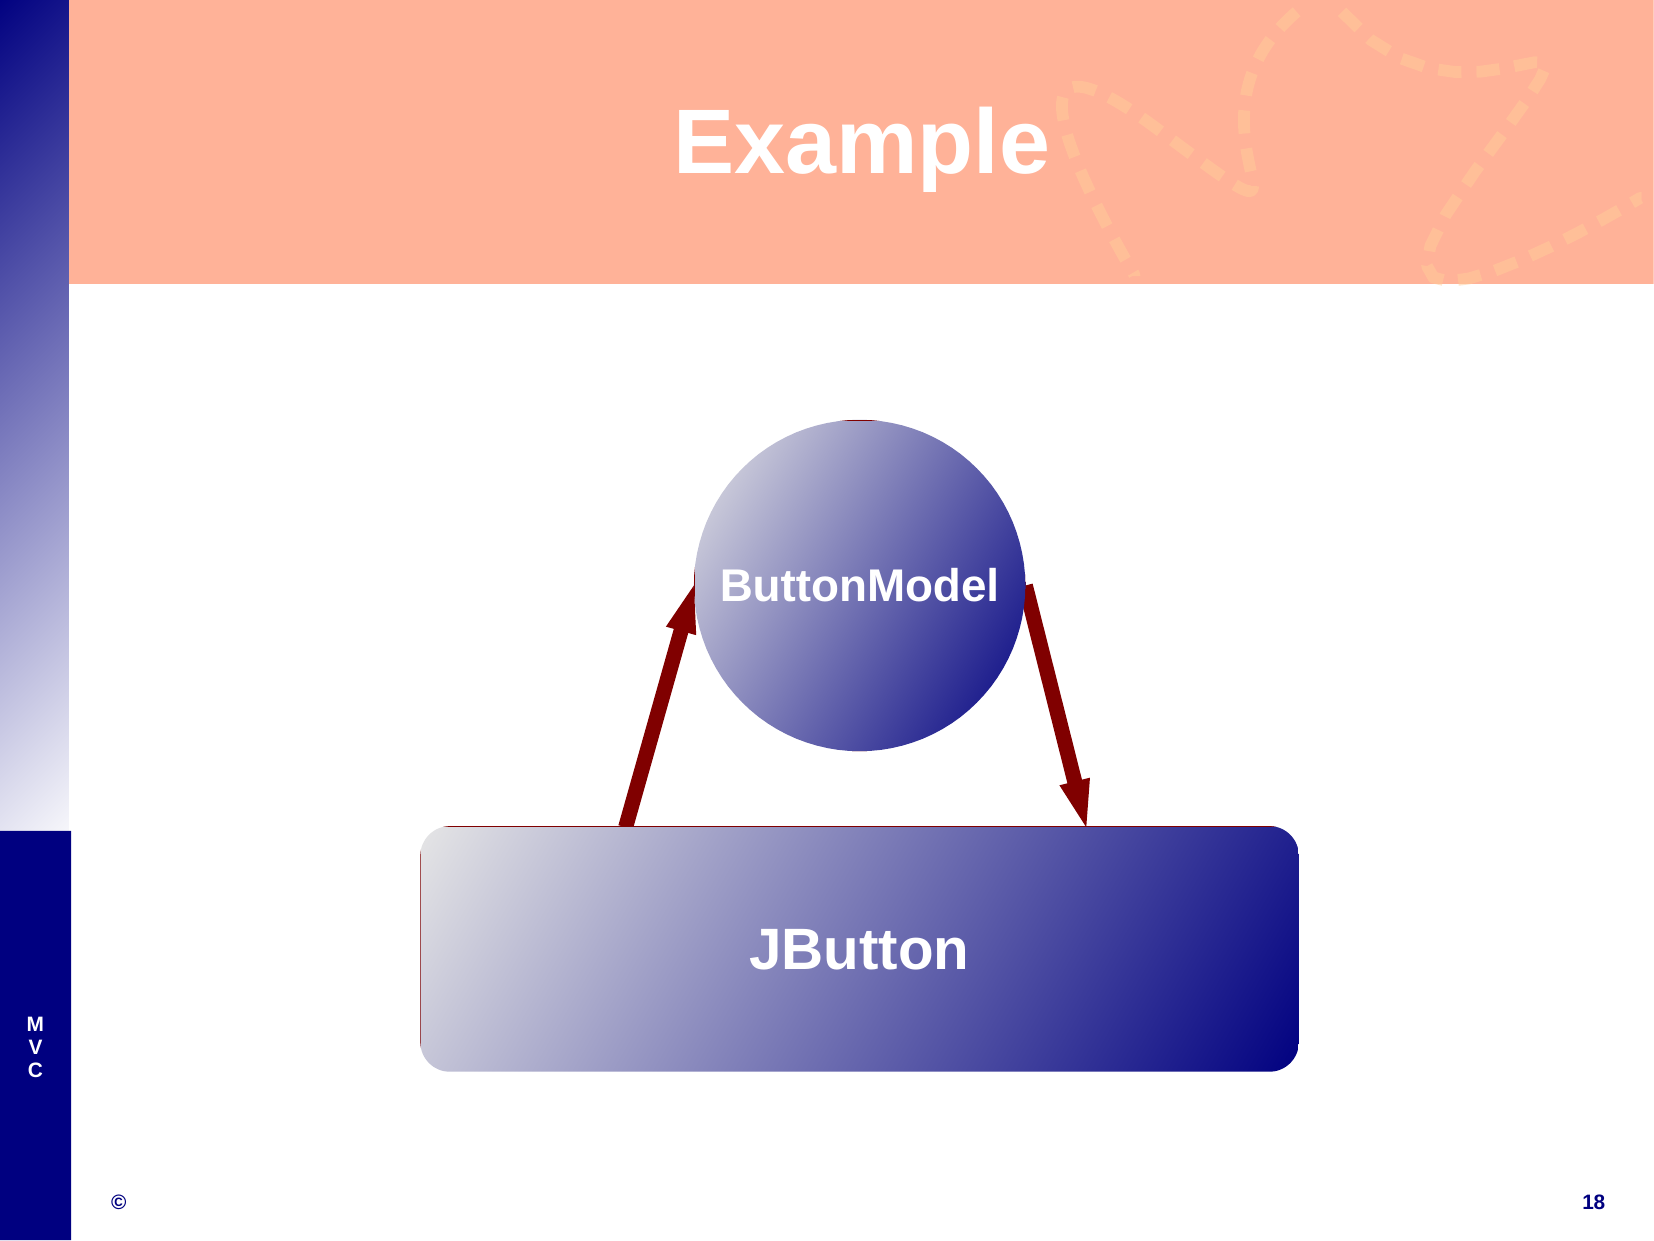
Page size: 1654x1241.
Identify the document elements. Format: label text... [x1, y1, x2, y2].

title Example [70, 37, 1654, 246]
text_box M V C [0, 830, 71, 1241]
text_box ButtonModel [693, 419, 1026, 752]
text_box JButton [420, 826, 1299, 1072]
